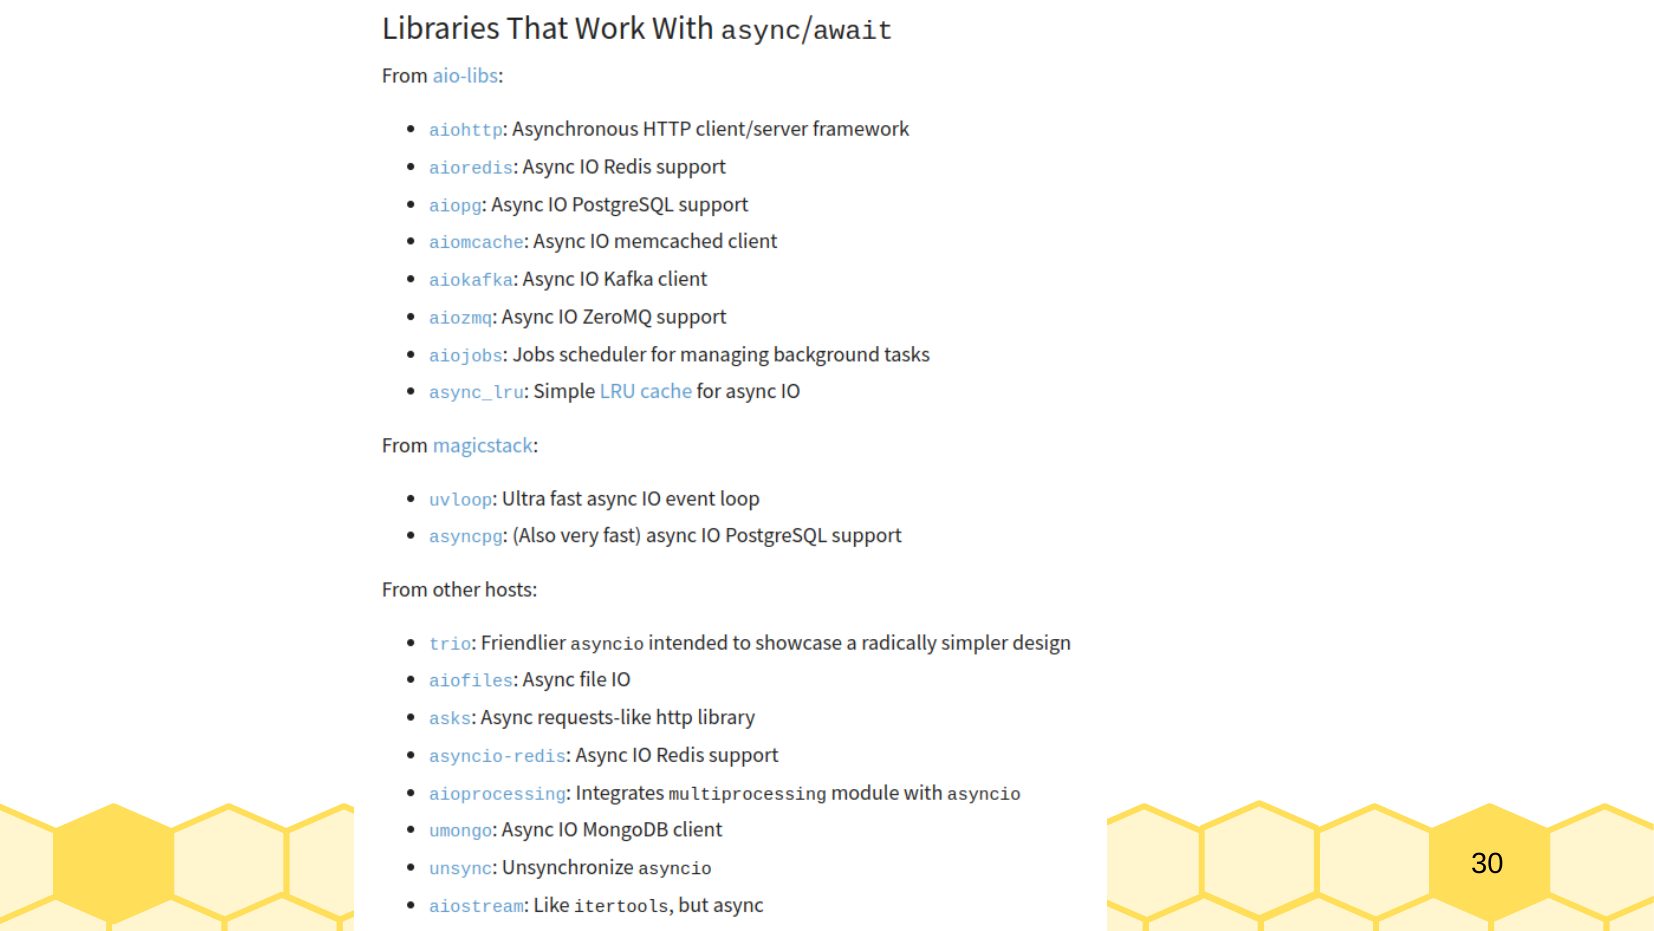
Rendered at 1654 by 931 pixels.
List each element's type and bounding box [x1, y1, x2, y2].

picture [354, 0, 1107, 931]
